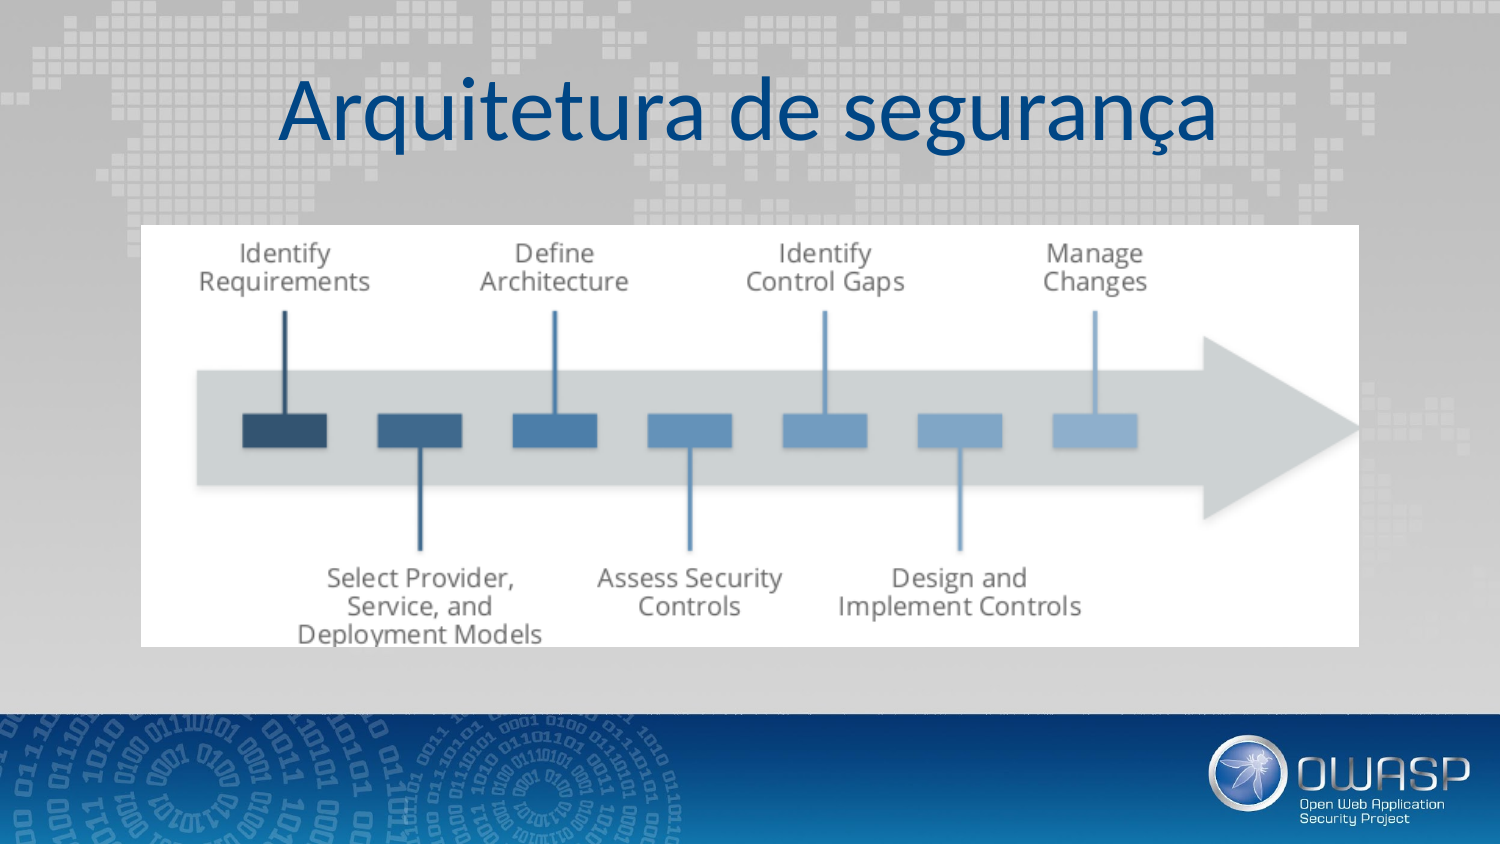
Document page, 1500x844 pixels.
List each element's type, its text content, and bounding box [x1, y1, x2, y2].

picture [0, 0, 1500, 844]
title Arquitetura de segurança [75, 33, 1425, 175]
